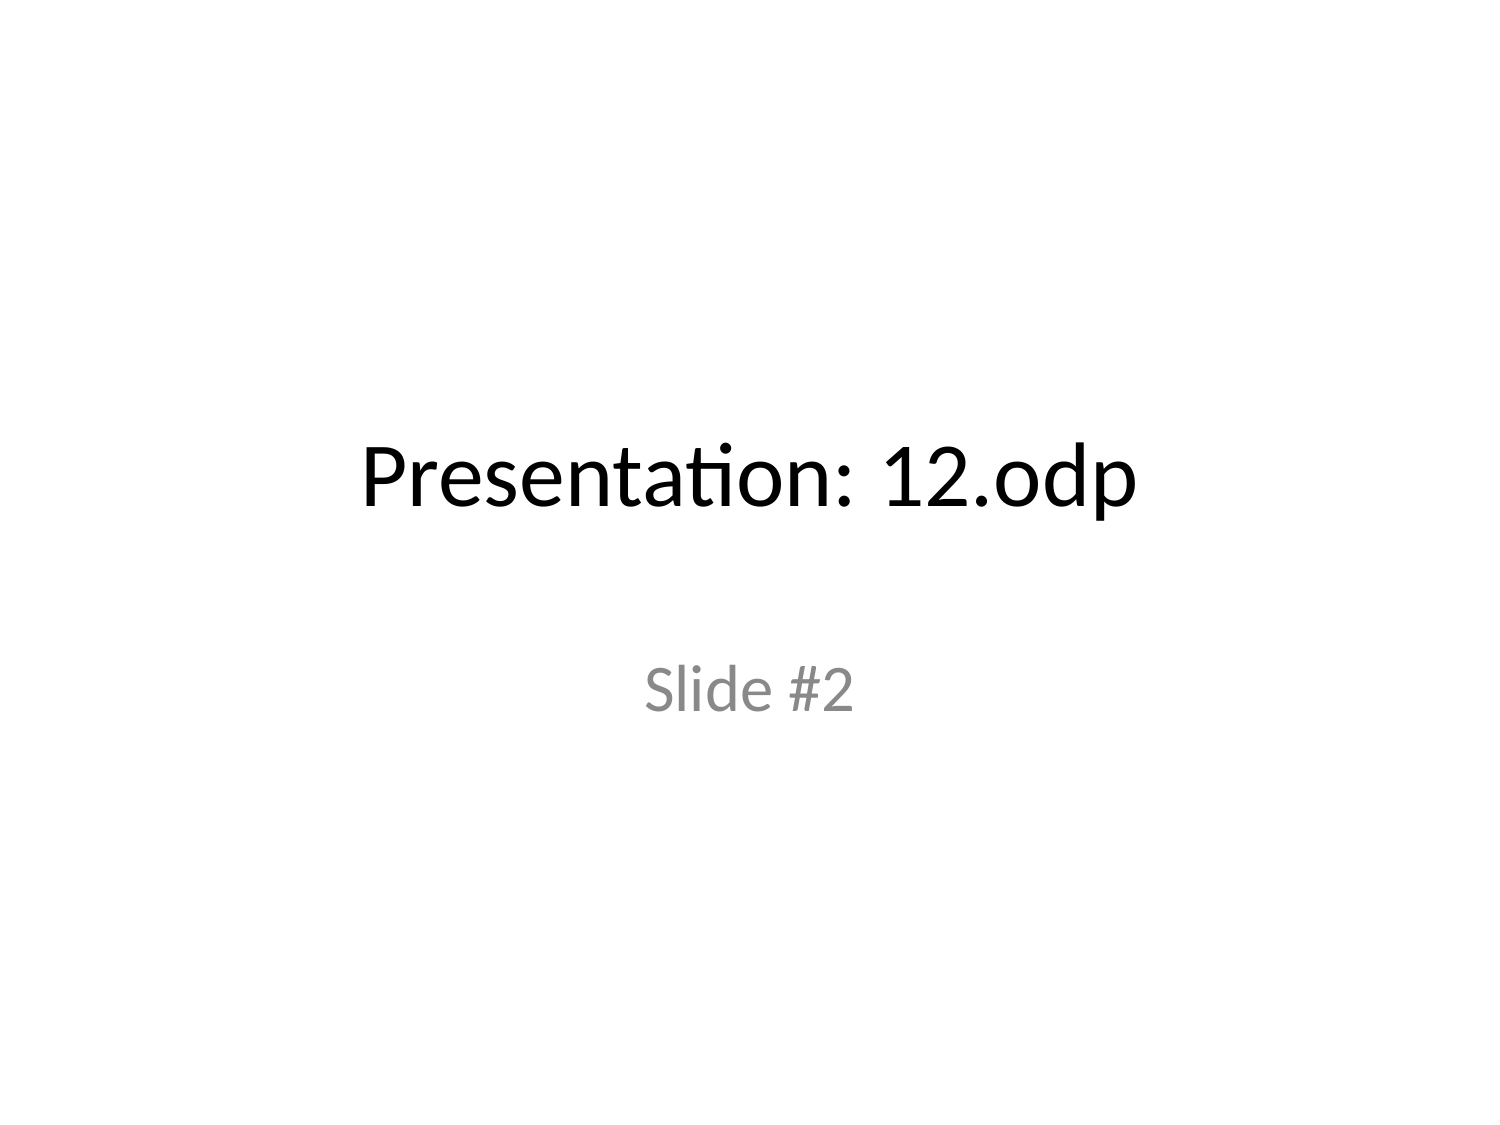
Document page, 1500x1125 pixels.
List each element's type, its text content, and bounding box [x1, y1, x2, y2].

title Presentation: 12.odp [112, 349, 1388, 591]
subtitle Slide #2 [225, 637, 1276, 925]
